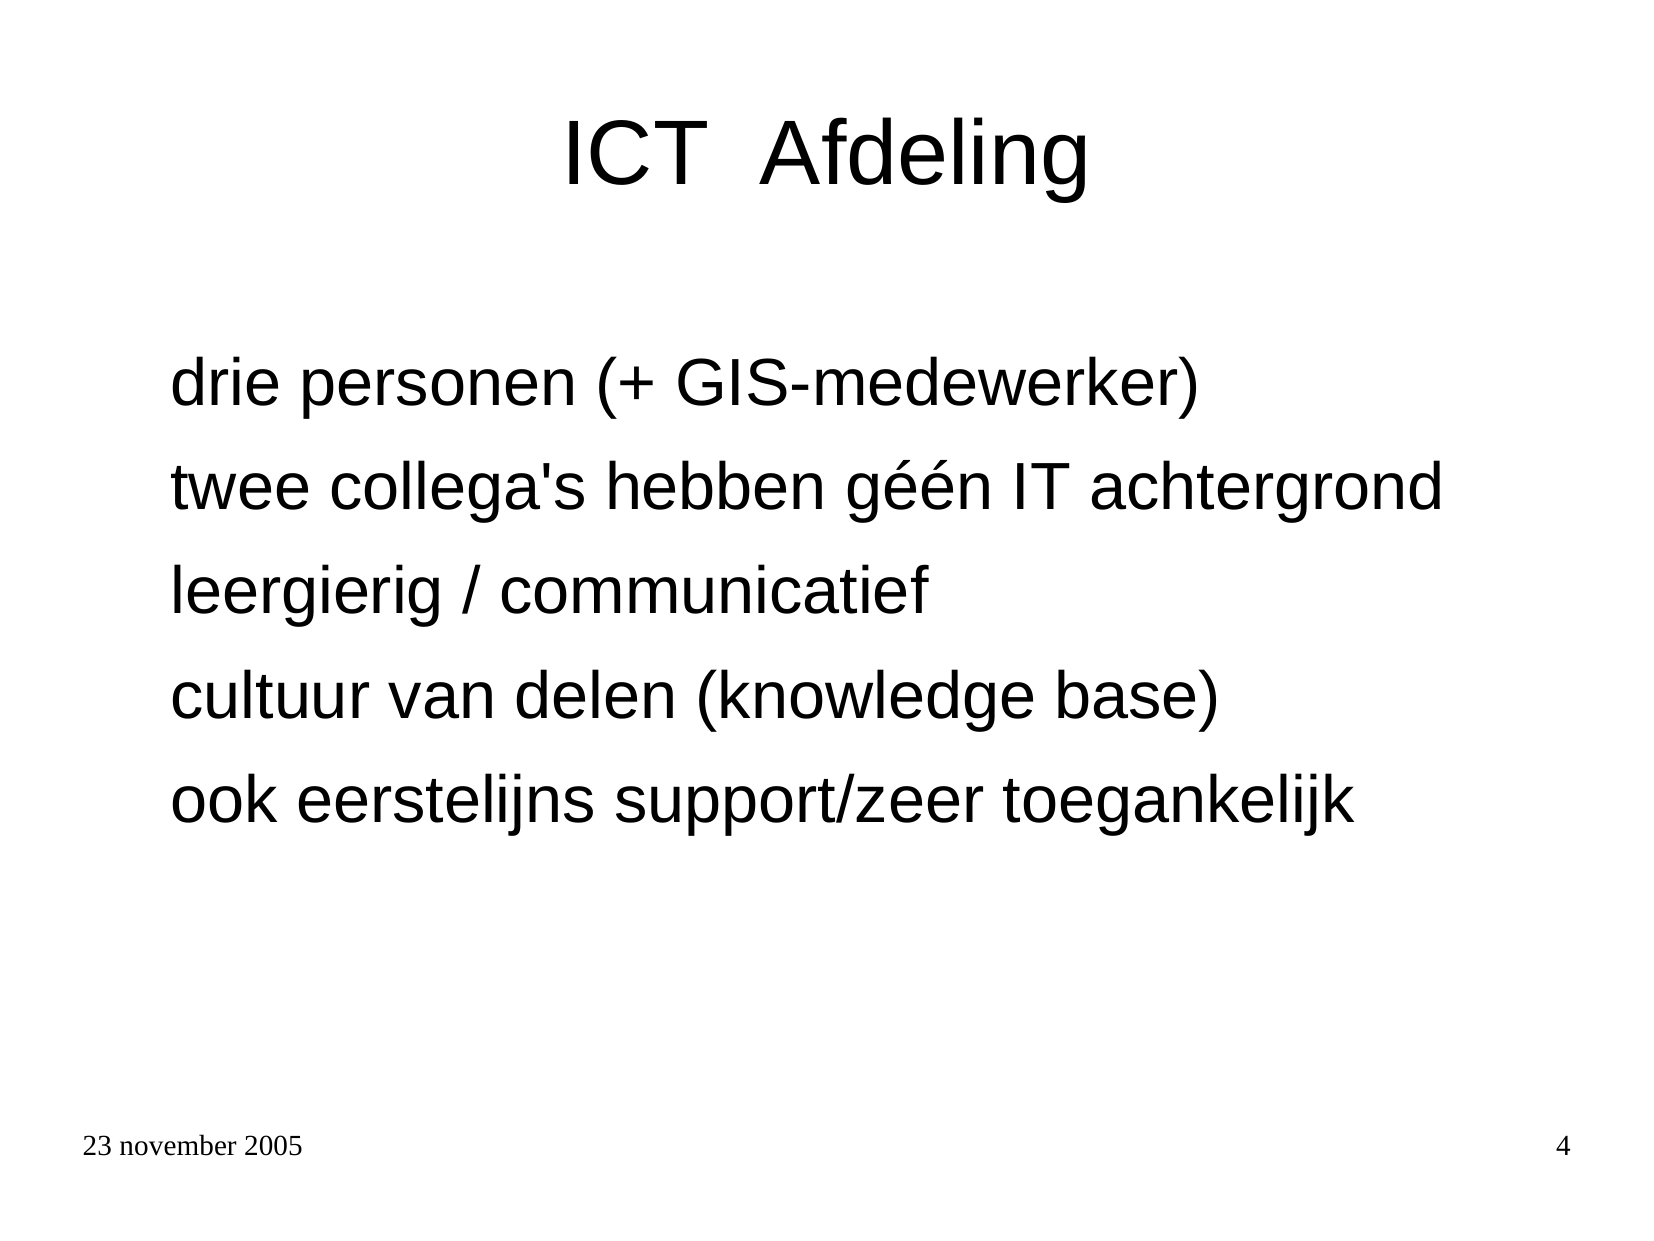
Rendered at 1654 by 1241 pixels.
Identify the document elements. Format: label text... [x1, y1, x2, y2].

list drie personen (+ GIS-medewerker) twee collega's hebben géén IT achtergrond leergierig / communicatief cultuur van delen (knowledge base) ook eerstelijns support/zeer toegankelijk [152, 344, 1534, 1127]
title ICT Afdeling [82, 49, 1571, 257]
